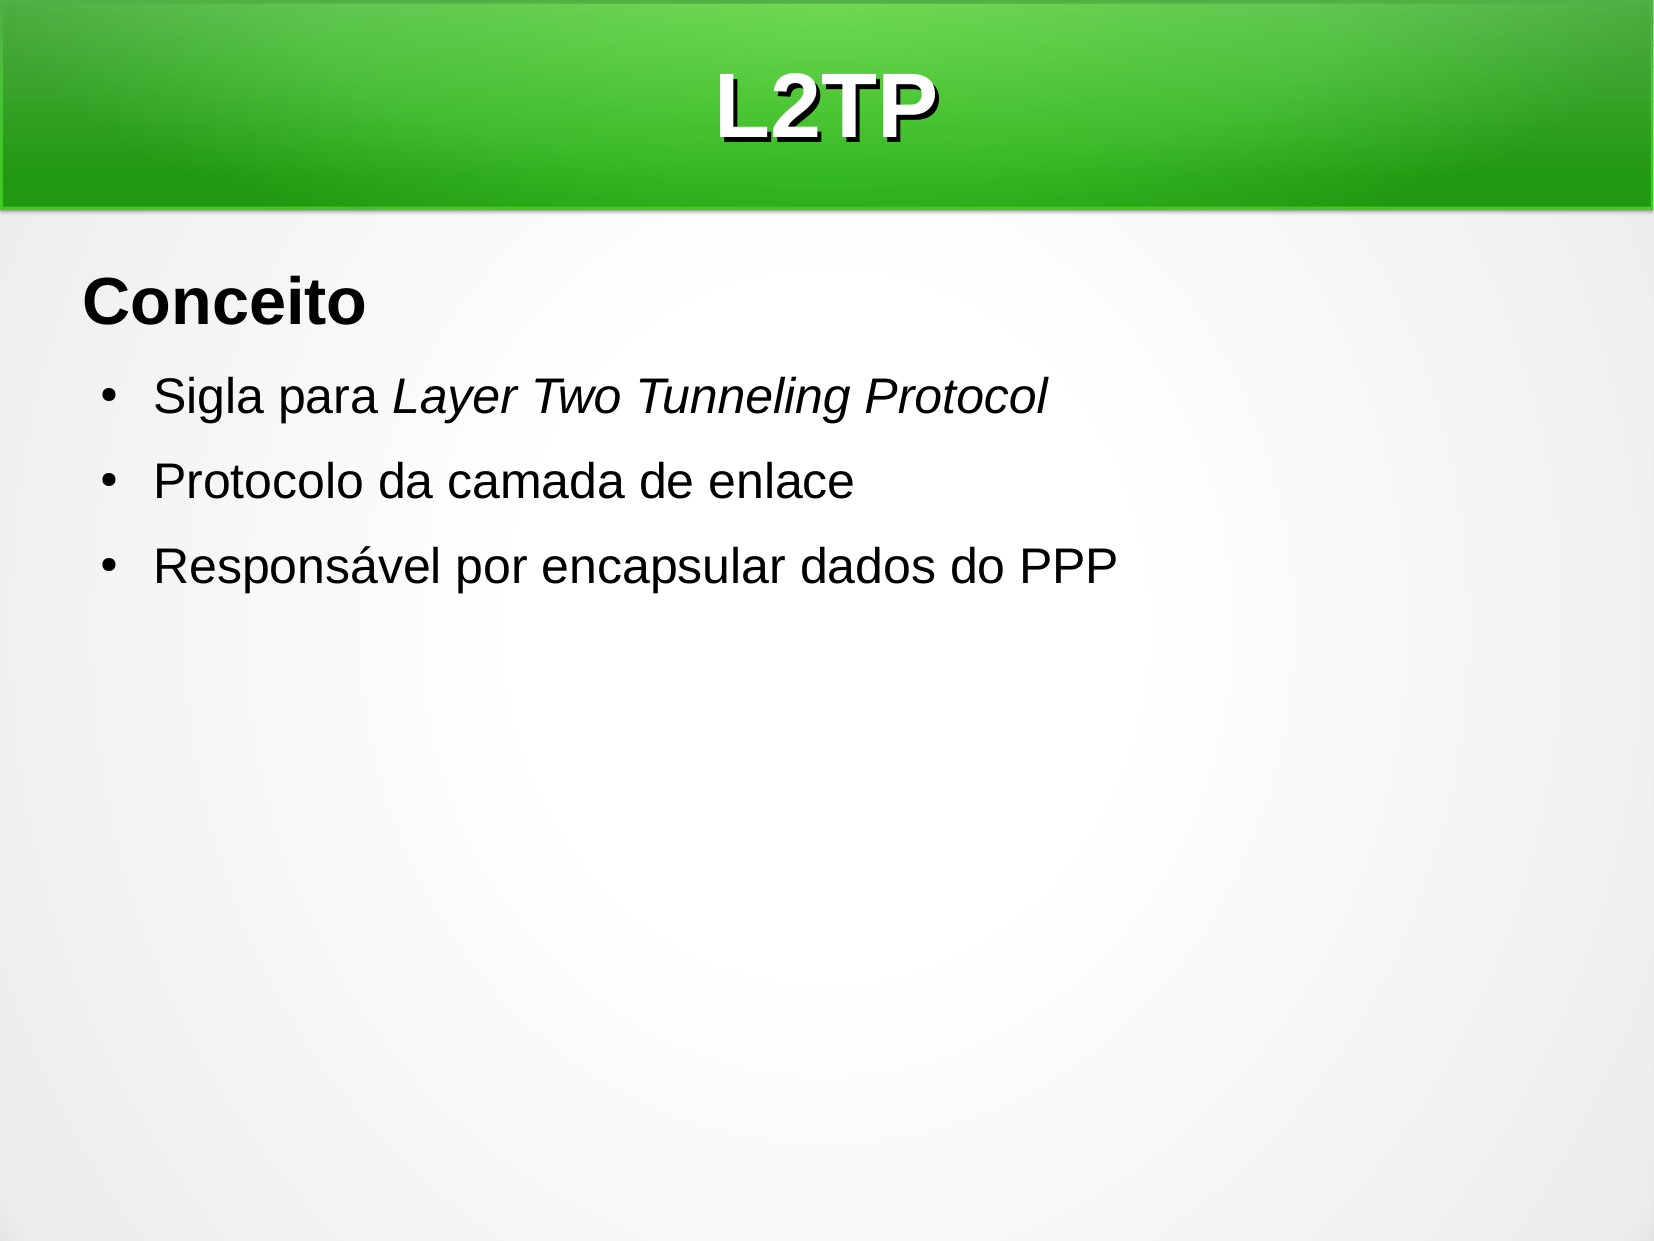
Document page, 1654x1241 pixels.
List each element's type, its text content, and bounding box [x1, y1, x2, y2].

title L2TP [82, 35, 1571, 178]
list Conceito Sigla para Layer Two Tunneling Protocol Protocolo da camada de enlace Responsável por encapsular dados do PPP [82, 263, 1571, 1171]
